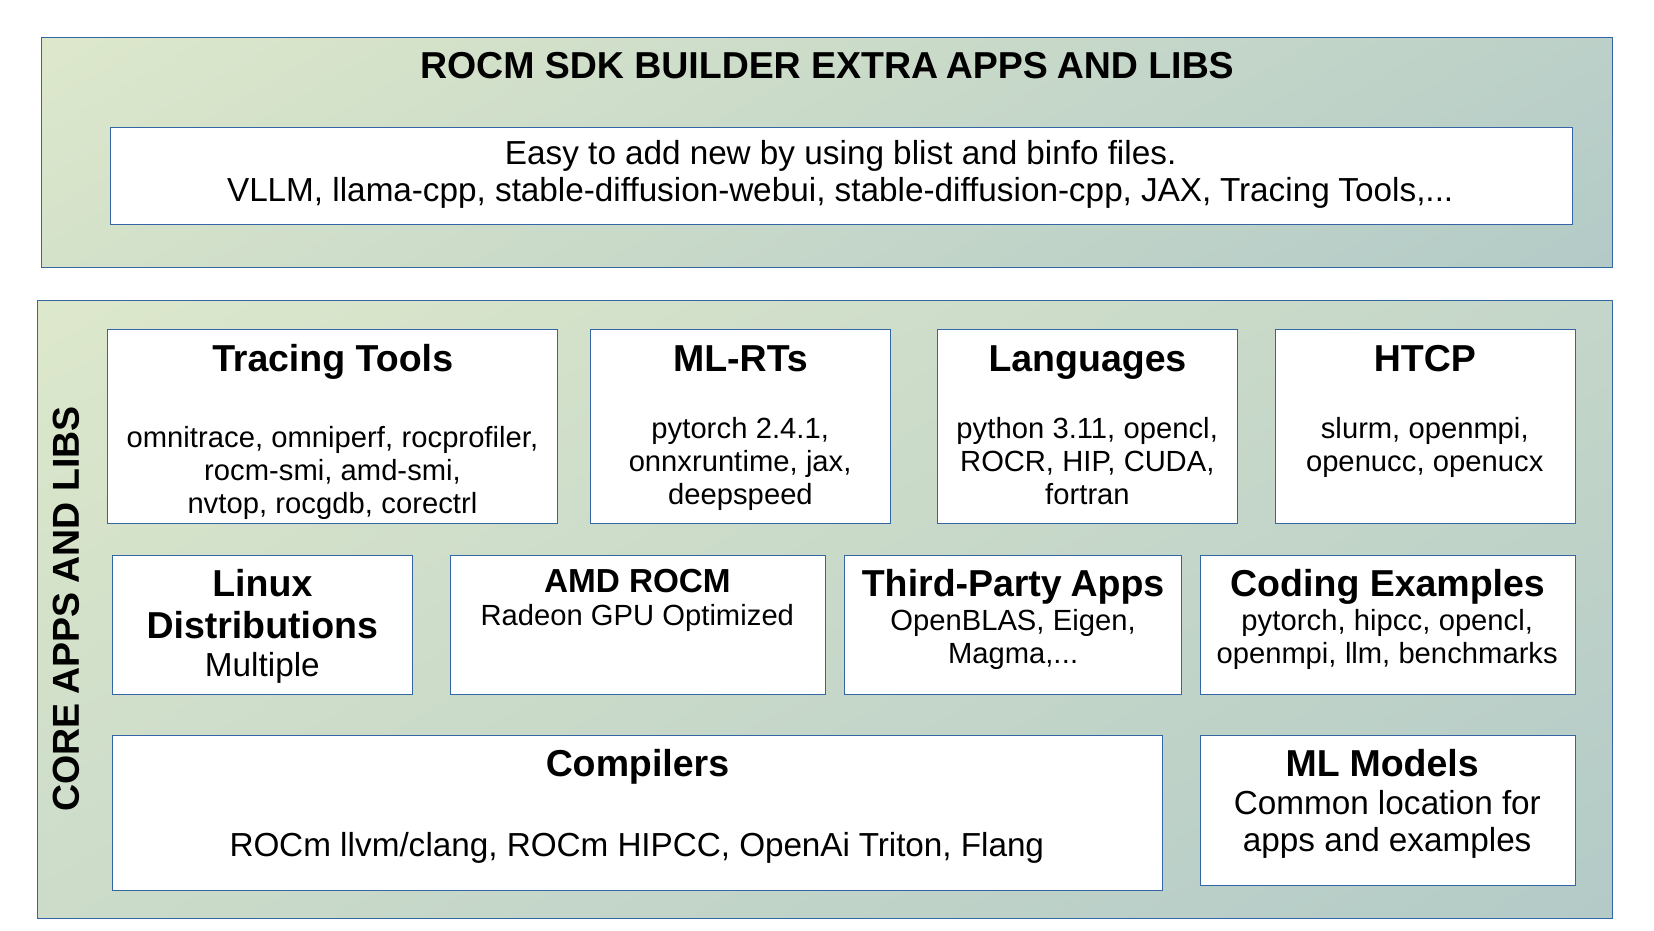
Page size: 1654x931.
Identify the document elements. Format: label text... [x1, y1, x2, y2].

text_box Coding Examples pytorch, hipcc, opencl, openmpi, llm, benchmarks [1200, 555, 1576, 695]
text_box Third-Party Apps OpenBLAS, Eigen, Magma,... [844, 555, 1182, 695]
text_box CORE APPS AND LIBS [37, 300, 1613, 919]
text_box Tracing Tools omnitrace, omniperf, rocprofiler, rocm-smi, amd-smi, nvtop, rocgdb, corectrl [107, 329, 558, 524]
text_box Compilers ROCm llvm/clang, ROCm HIPCC, OpenAi Triton, Flang [112, 735, 1163, 891]
text_box Languages python 3.11, opencl, ROCR, HIP, CUDA, fortran [937, 329, 1238, 524]
text_box ML-RTs pytorch 2.4.1, onnxruntime, jax, deepspeed [590, 329, 891, 524]
text_box Linux Distributions Multiple [112, 555, 413, 695]
text_box ML Models Common location for apps and examples [1200, 735, 1576, 886]
text_box HTCP slurm, openmpi, openucc, openucx [1275, 329, 1576, 524]
text_box Easy to add new by using blist and binfo files. VLLM, llama-cpp, stable-diffusion-webui, stable-diffusion-cpp, JAX, Tracing Tools,... [110, 127, 1573, 225]
text_box ROCM SDK BUILDER EXTRA APPS AND LIBS [41, 37, 1613, 268]
text_box AMD ROCM Radeon GPU Optimized [450, 555, 826, 695]
